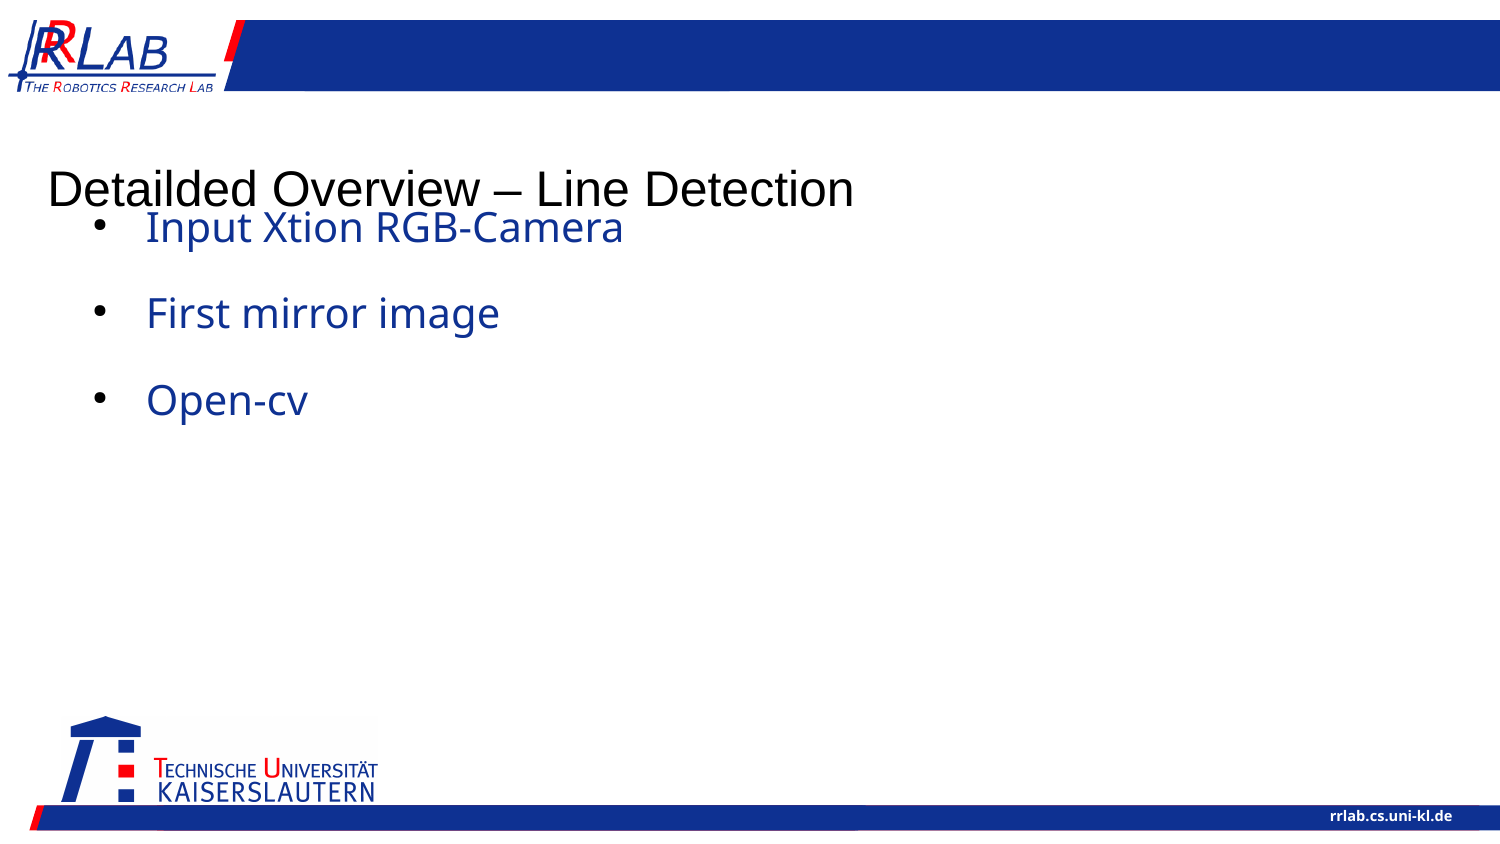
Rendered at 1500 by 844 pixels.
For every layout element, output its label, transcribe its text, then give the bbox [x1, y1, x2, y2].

list Input Xtion RGB-Camera First mirror image Open-cv [75, 197, 1425, 687]
picture [8, 20, 216, 92]
title Detailded Overview – Line Detection [47, 93, 1453, 285]
picture [61, 716, 378, 802]
